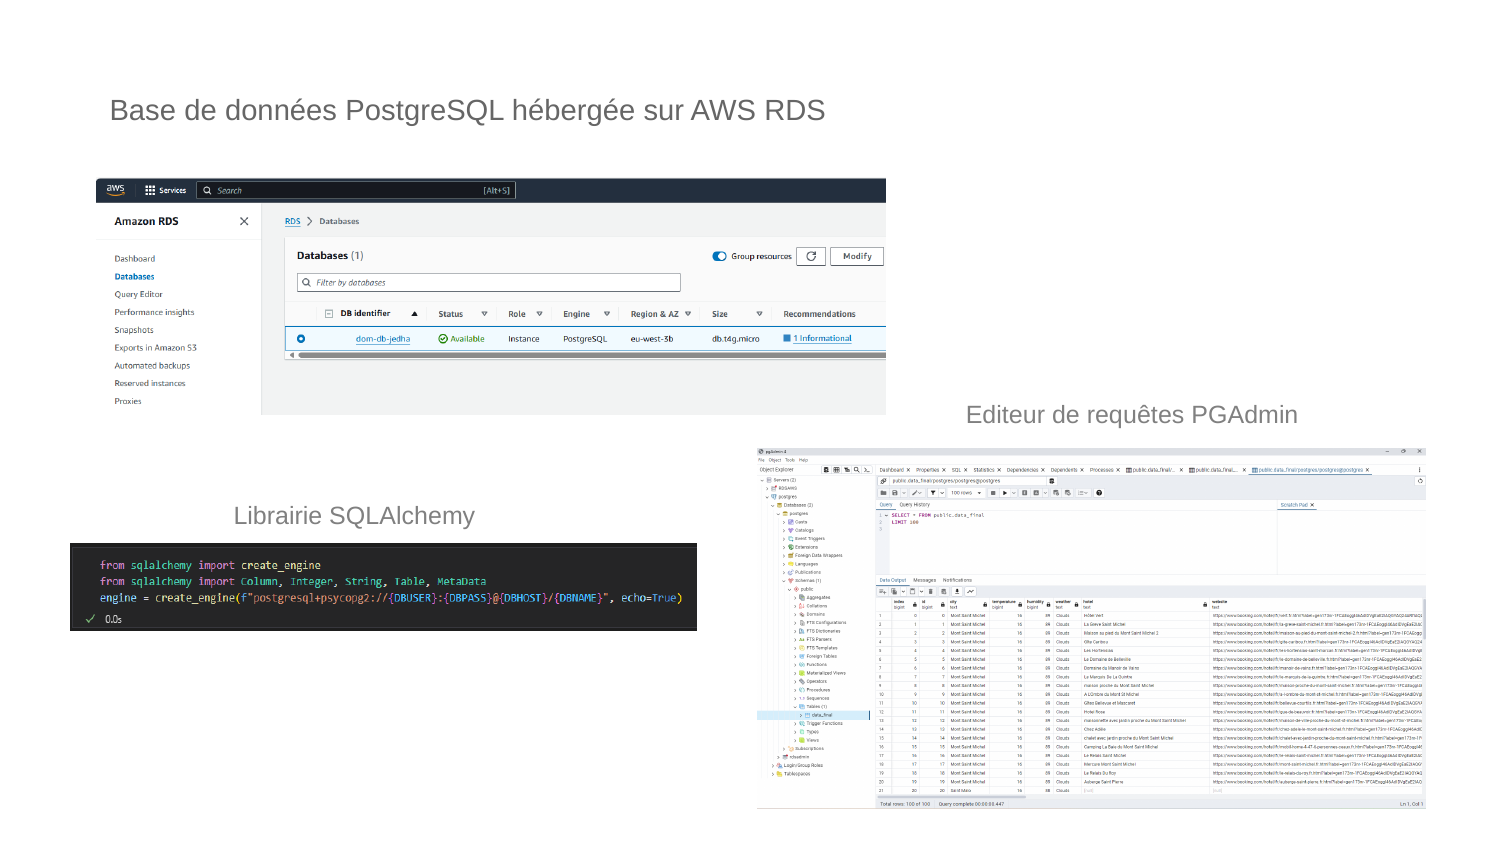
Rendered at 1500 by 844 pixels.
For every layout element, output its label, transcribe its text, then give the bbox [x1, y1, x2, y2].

title Librairie SQLAlchemy [218, 484, 514, 532]
picture [70, 543, 697, 631]
title Base de données PostgreSQL hébergée sur AWS RDS [94, 76, 851, 142]
picture [96, 177, 886, 415]
title Editeur de requêtes PGAdmin [950, 383, 1329, 432]
picture [757, 448, 1426, 810]
